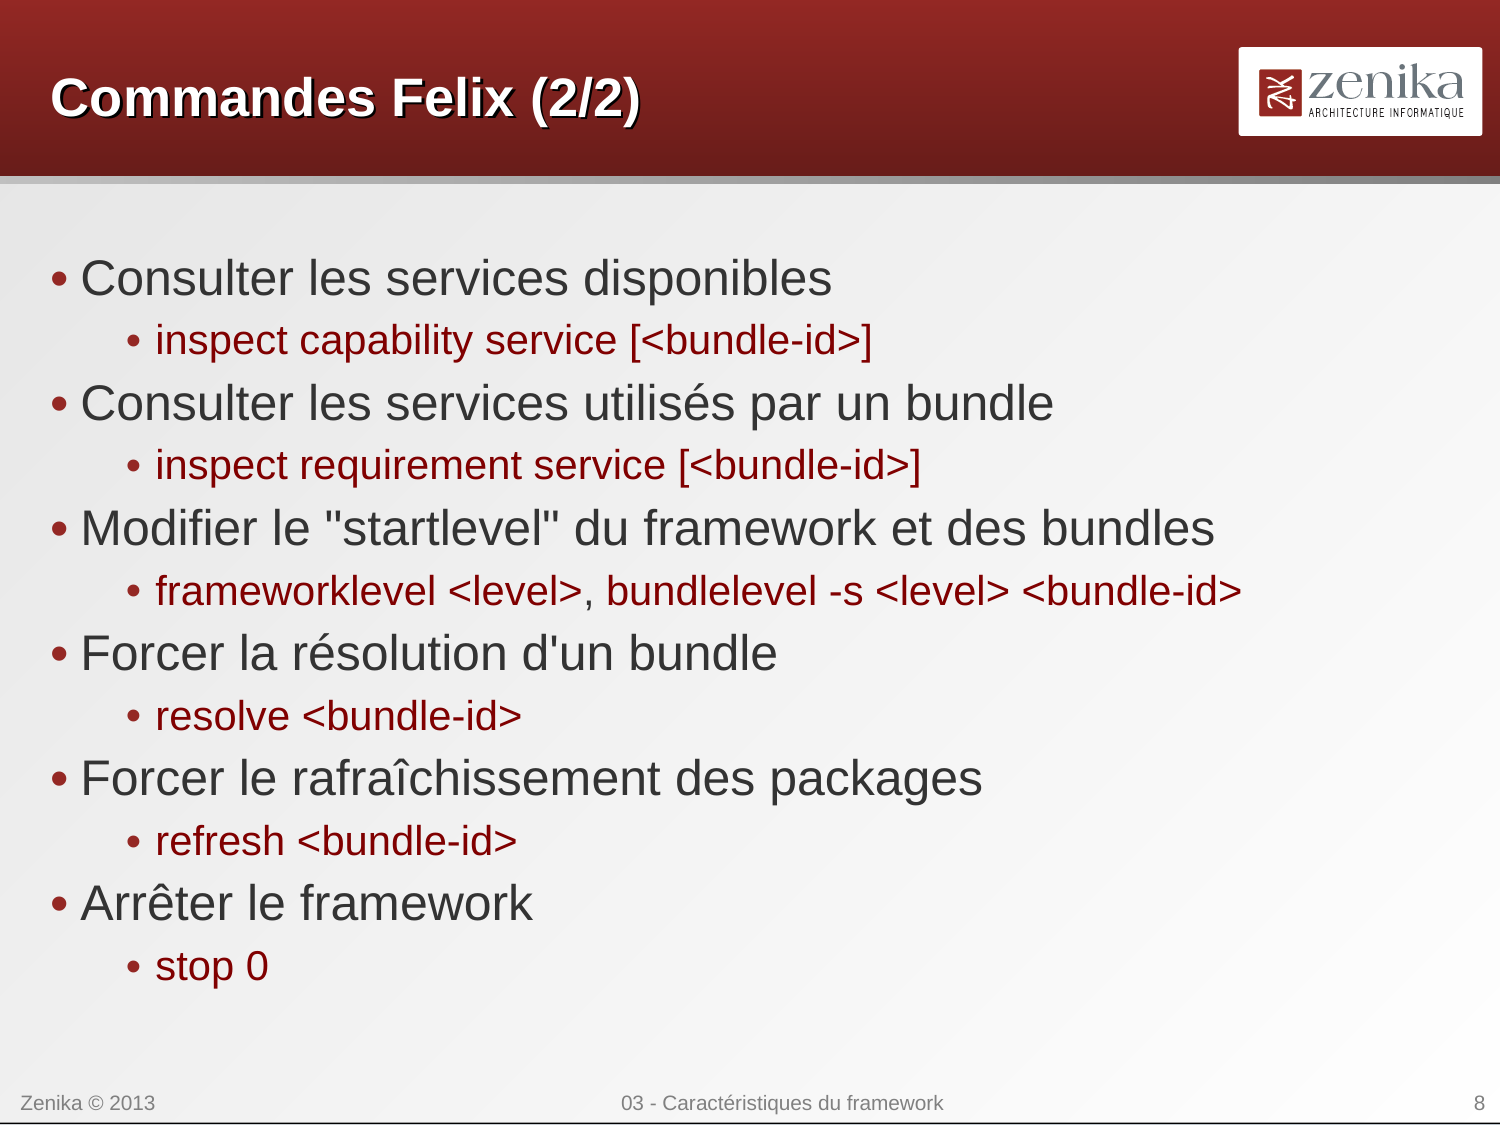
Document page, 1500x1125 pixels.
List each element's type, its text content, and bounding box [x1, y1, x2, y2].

title Commandes Felix (2/2) [50, 15, 1206, 180]
picture [1257, 58, 1464, 125]
list Consulter les services disponibles inspect capability service [<bundle-id>] Consulter les services utilisés par un bundle inspect requirement service [<bundle-id>] Modifier le "startlevel" du framework et des bundles frameworklevel <level>, bundlelevel -s <level> <bundle-id> Forcer la résolution d'un bundle resolve <bundle-id> Forcer le rafraîchissement des packages refresh <bundle-id> Arrêter le framework stop 0 [50, 249, 1435, 1079]
